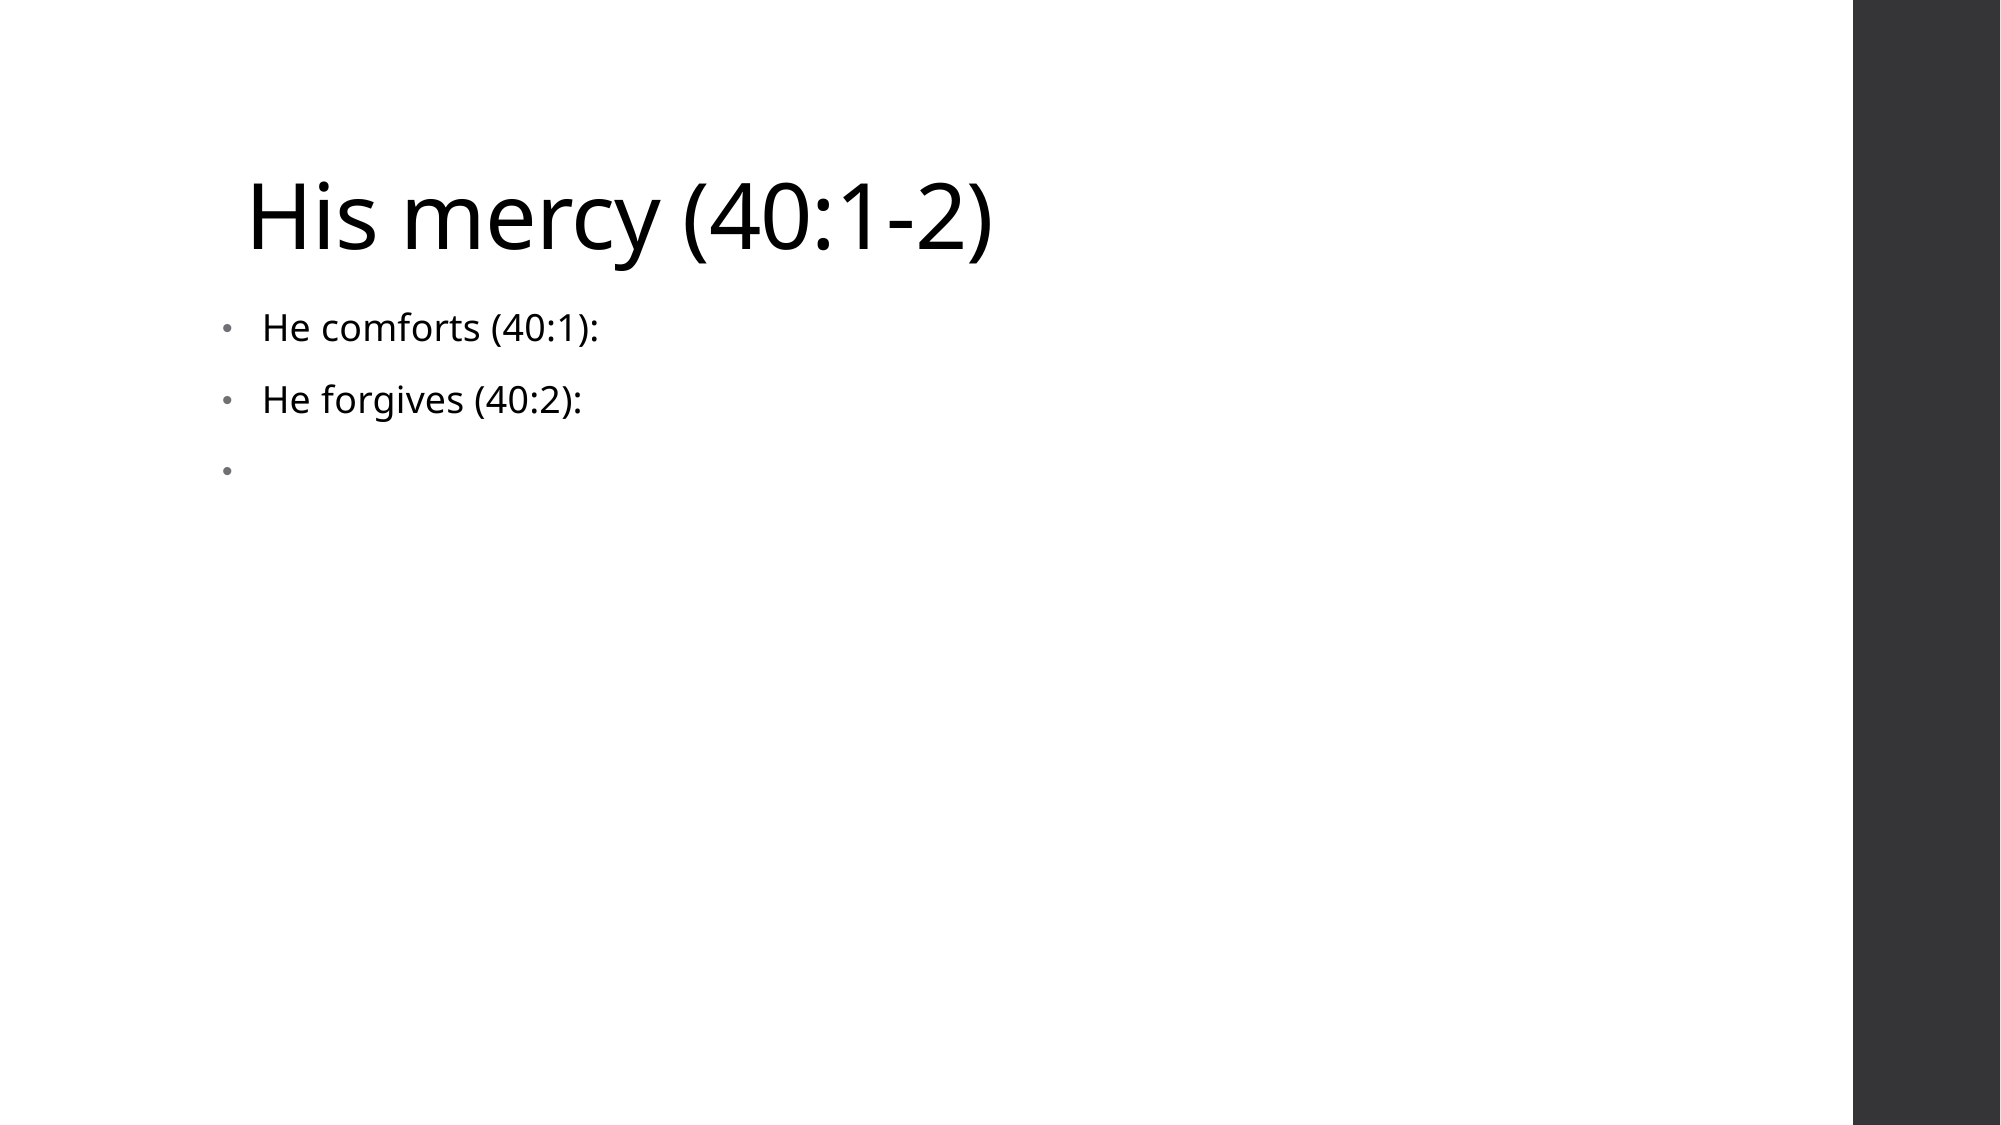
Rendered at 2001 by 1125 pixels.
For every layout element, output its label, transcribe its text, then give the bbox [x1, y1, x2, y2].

list He comforts (40:1): He forgives (40:2): [206, 299, 1617, 1014]
title His mercy (40:1-2) [206, 60, 1797, 278]
